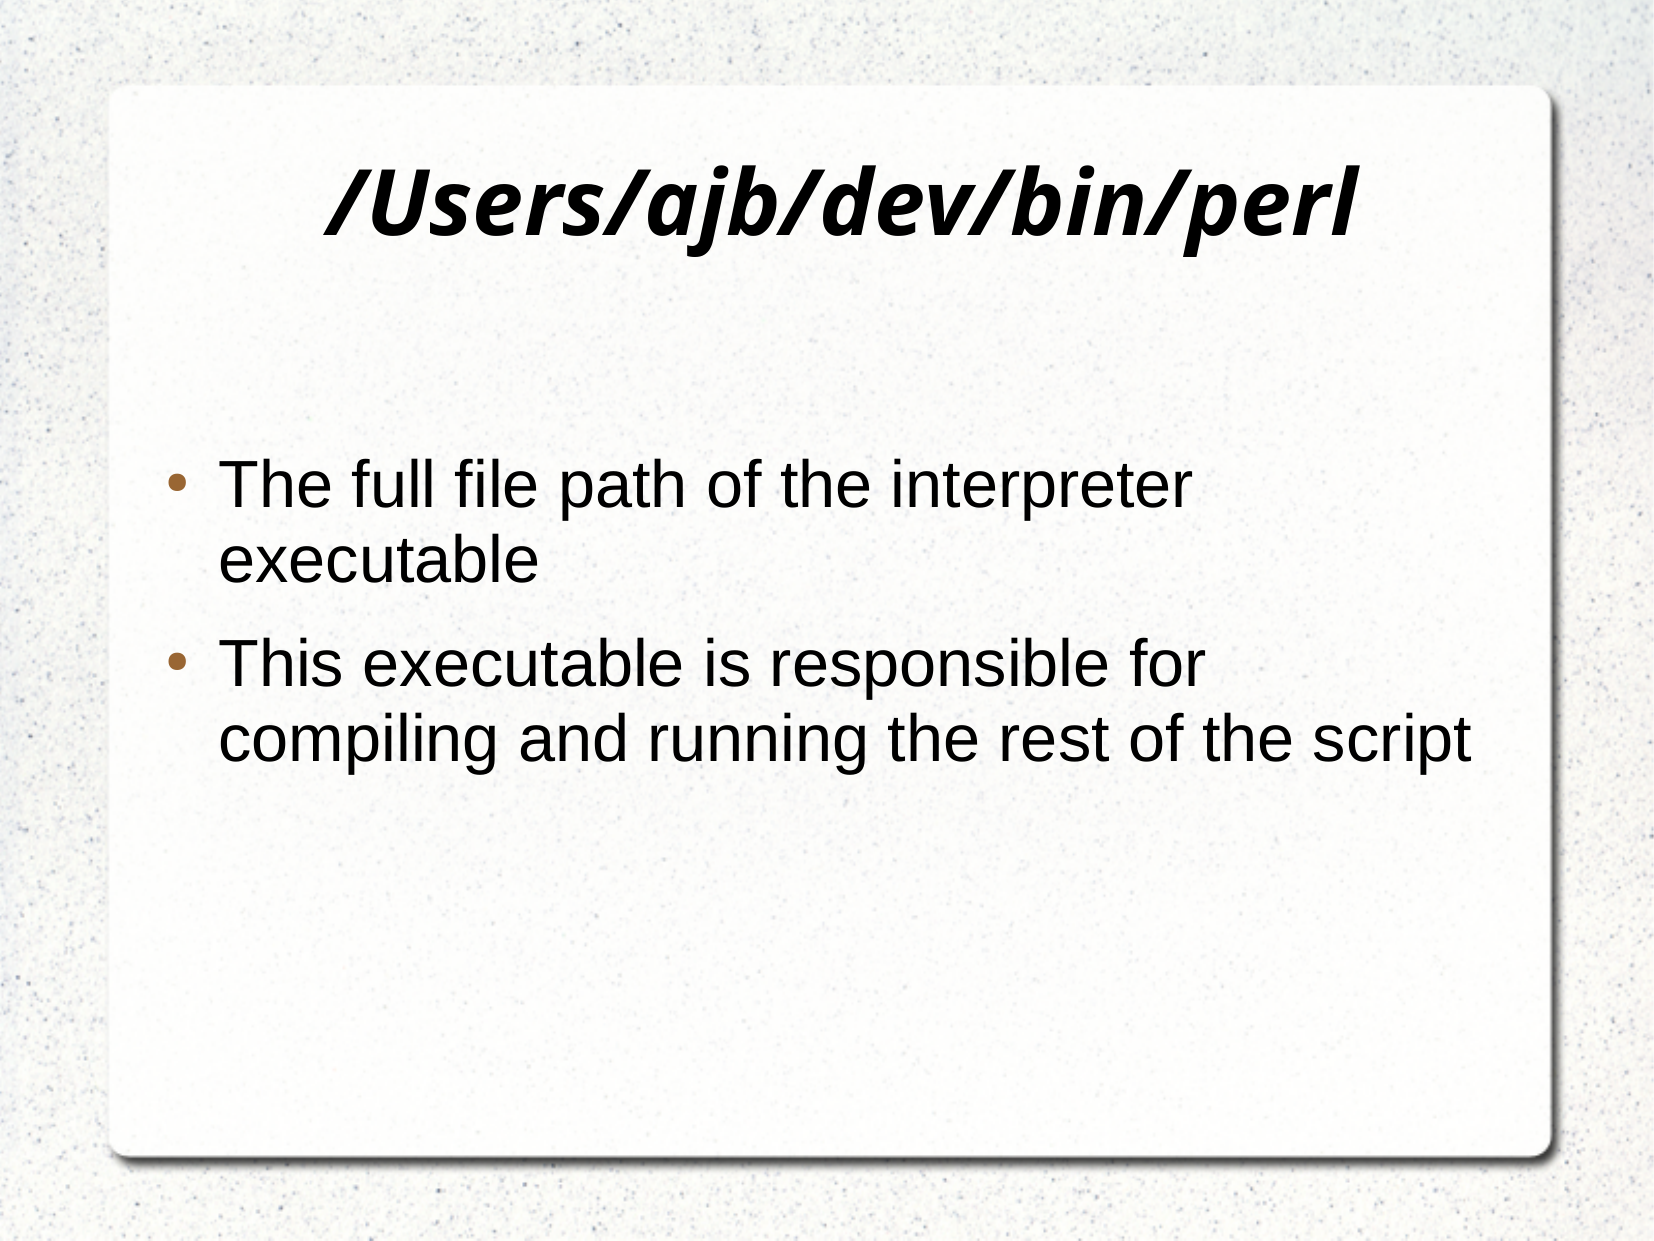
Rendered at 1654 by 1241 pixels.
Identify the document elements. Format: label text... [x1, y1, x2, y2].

title /Users/ajb/dev/bin/perl [118, 96, 1536, 304]
picture [0, 0, 1654, 1241]
list The full file path of the interpreter executable This executable is responsible for compiling and running the rest of the script [147, 342, 1506, 978]
